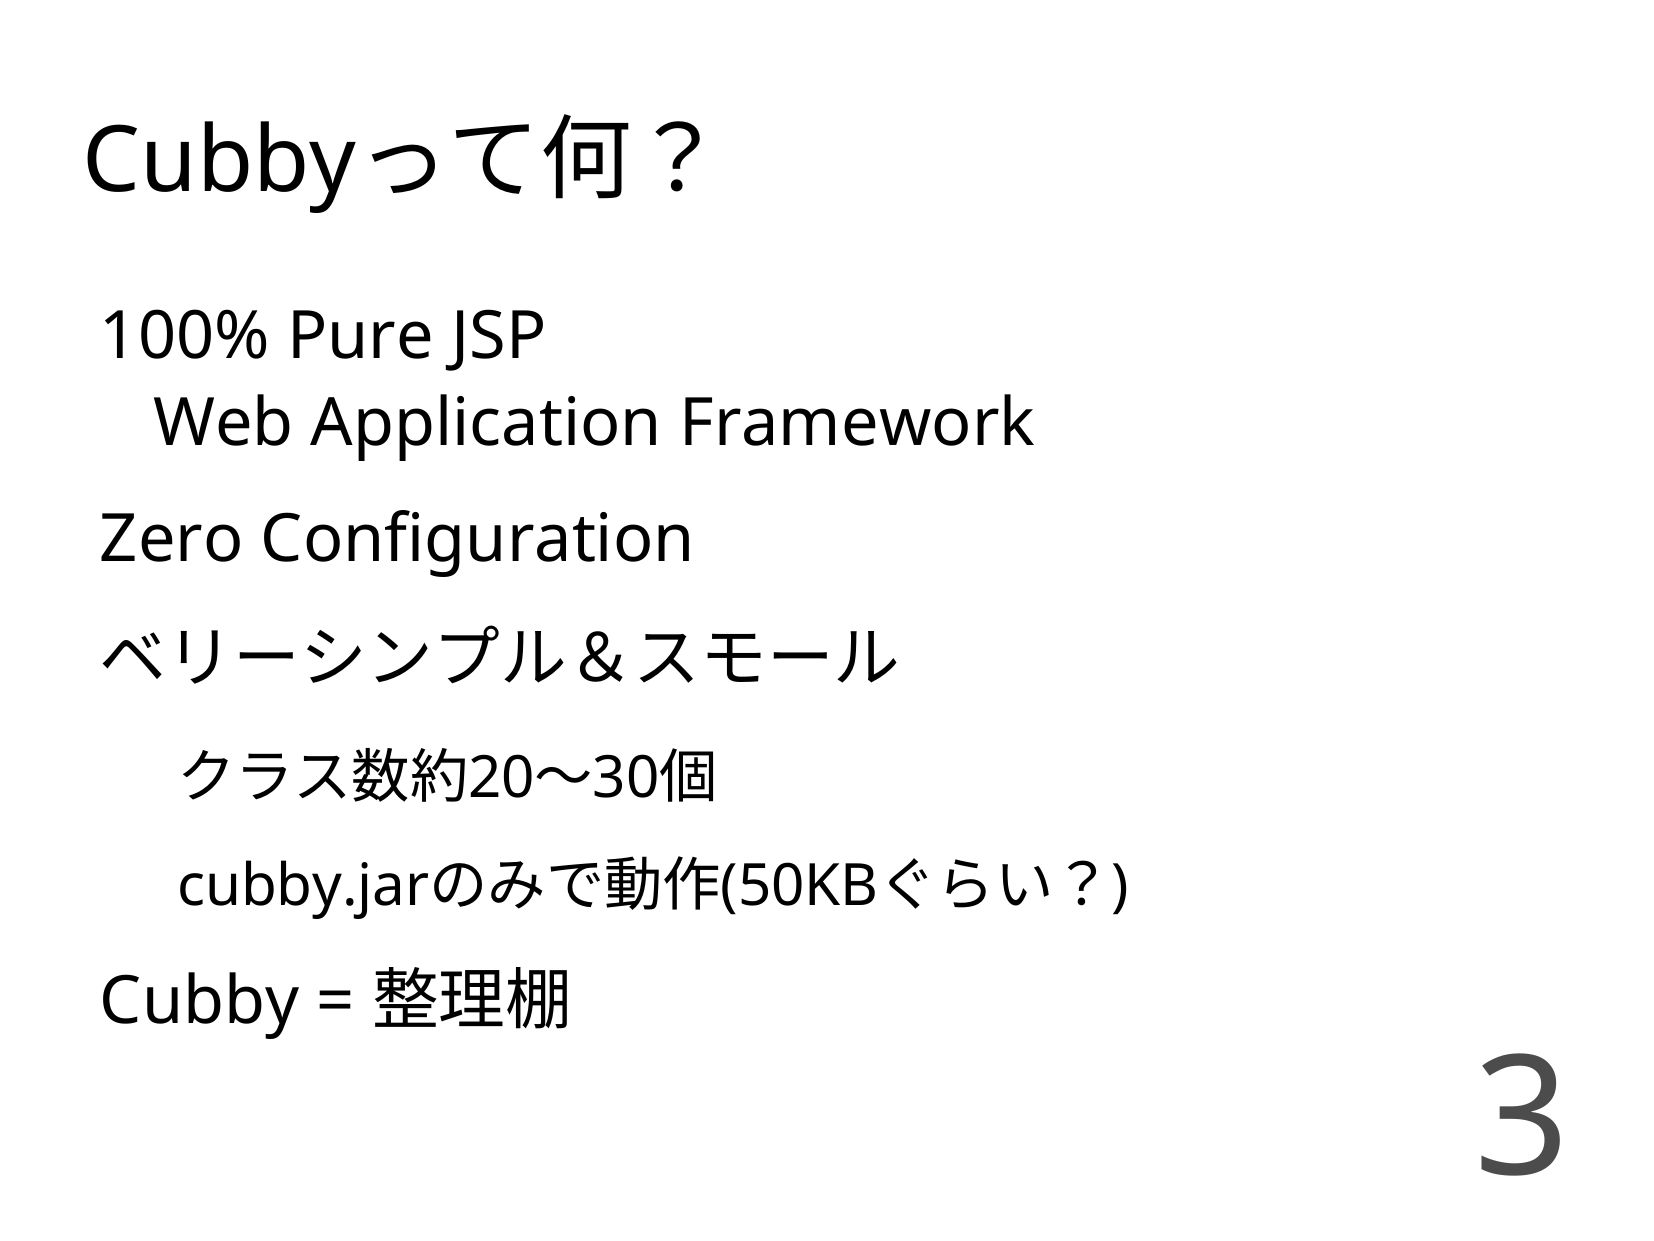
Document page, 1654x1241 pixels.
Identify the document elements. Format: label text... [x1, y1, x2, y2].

list 100% Pure JSP Web Application Framework Zero Configuration ベリーシンプル＆スモール クラス数約20〜30個 cubby.jarのみで動作(50KBぐらい？) Cubby = 整理棚 [82, 290, 1571, 1109]
title Cubbyって何？ [82, 48, 1571, 258]
